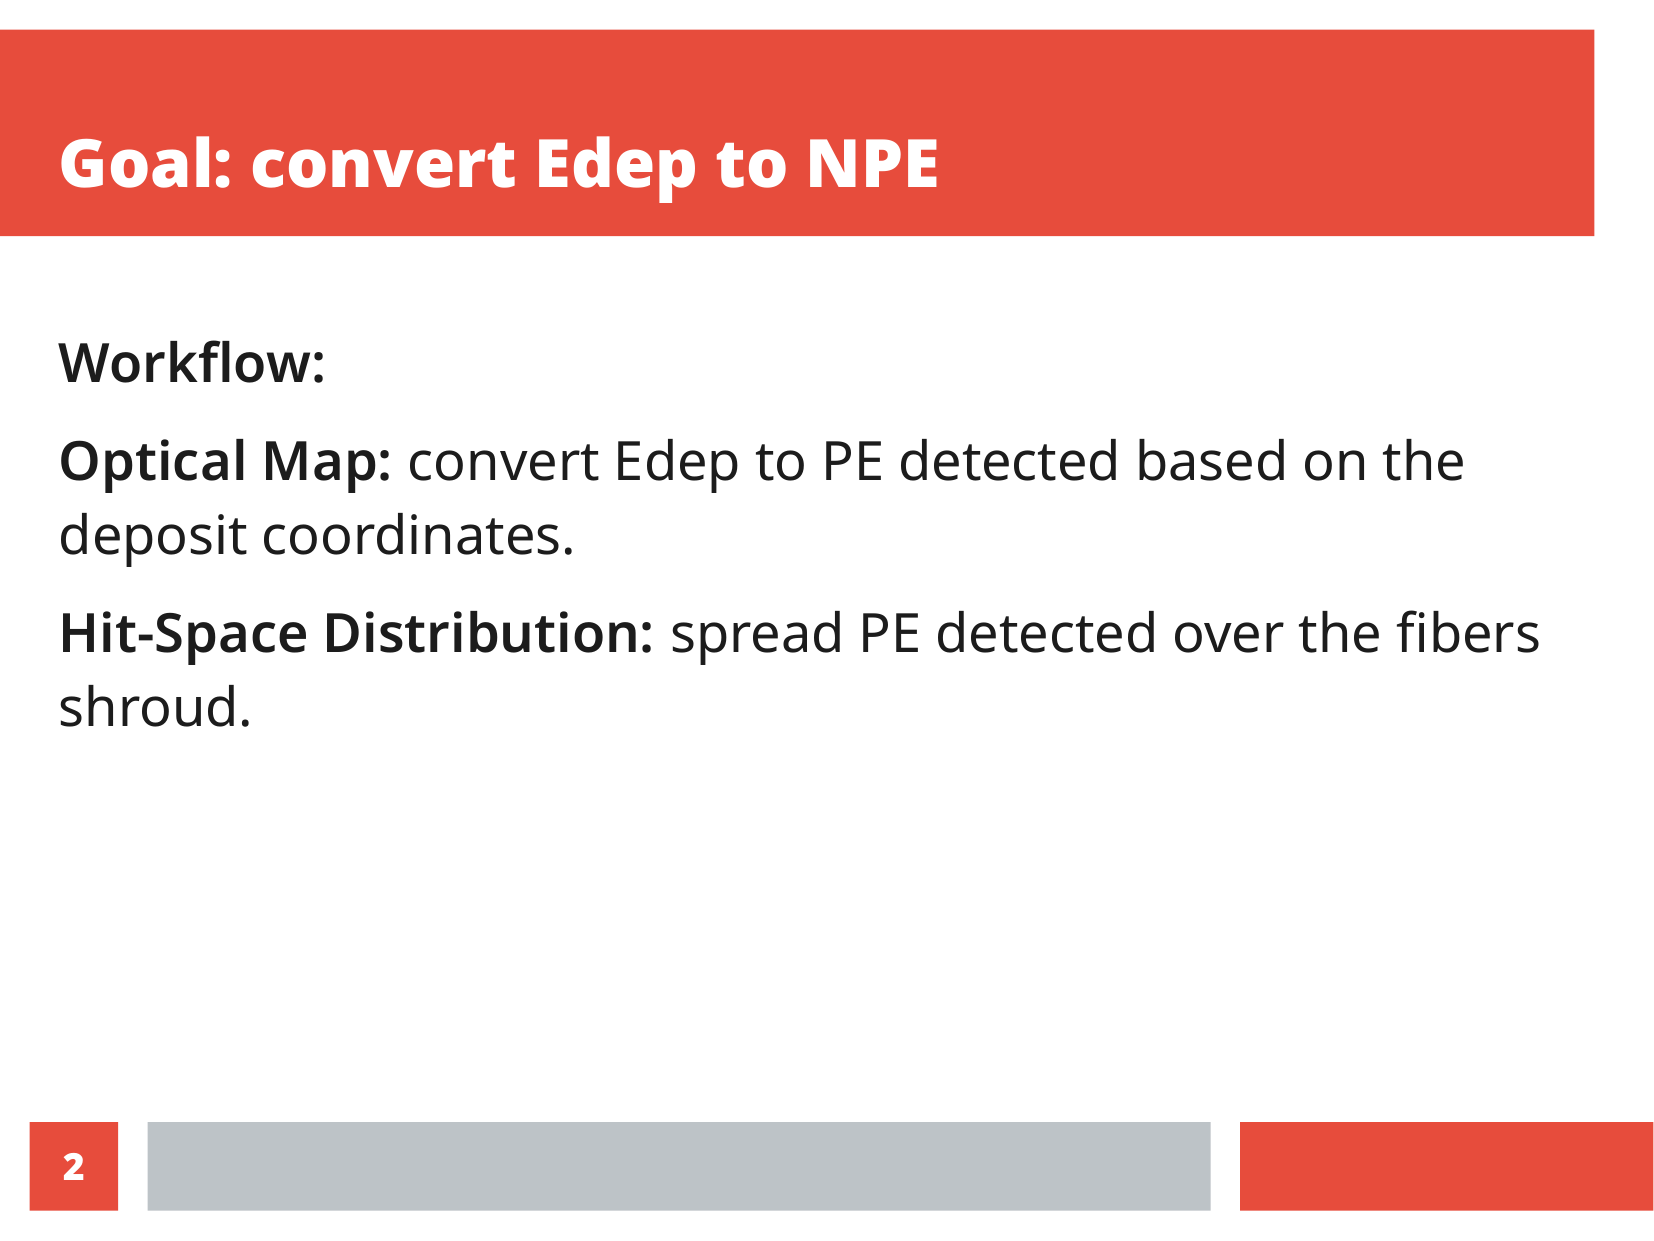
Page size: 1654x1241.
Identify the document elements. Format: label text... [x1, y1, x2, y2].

title Goal: convert Edep to NPE [59, 59, 1595, 207]
list Workflow: Optical Map: convert Edep to PE detected based on the deposit coordinates. Hit-Space Distribution: spread PE detected over the fibers shroud. [59, 324, 1565, 1093]
